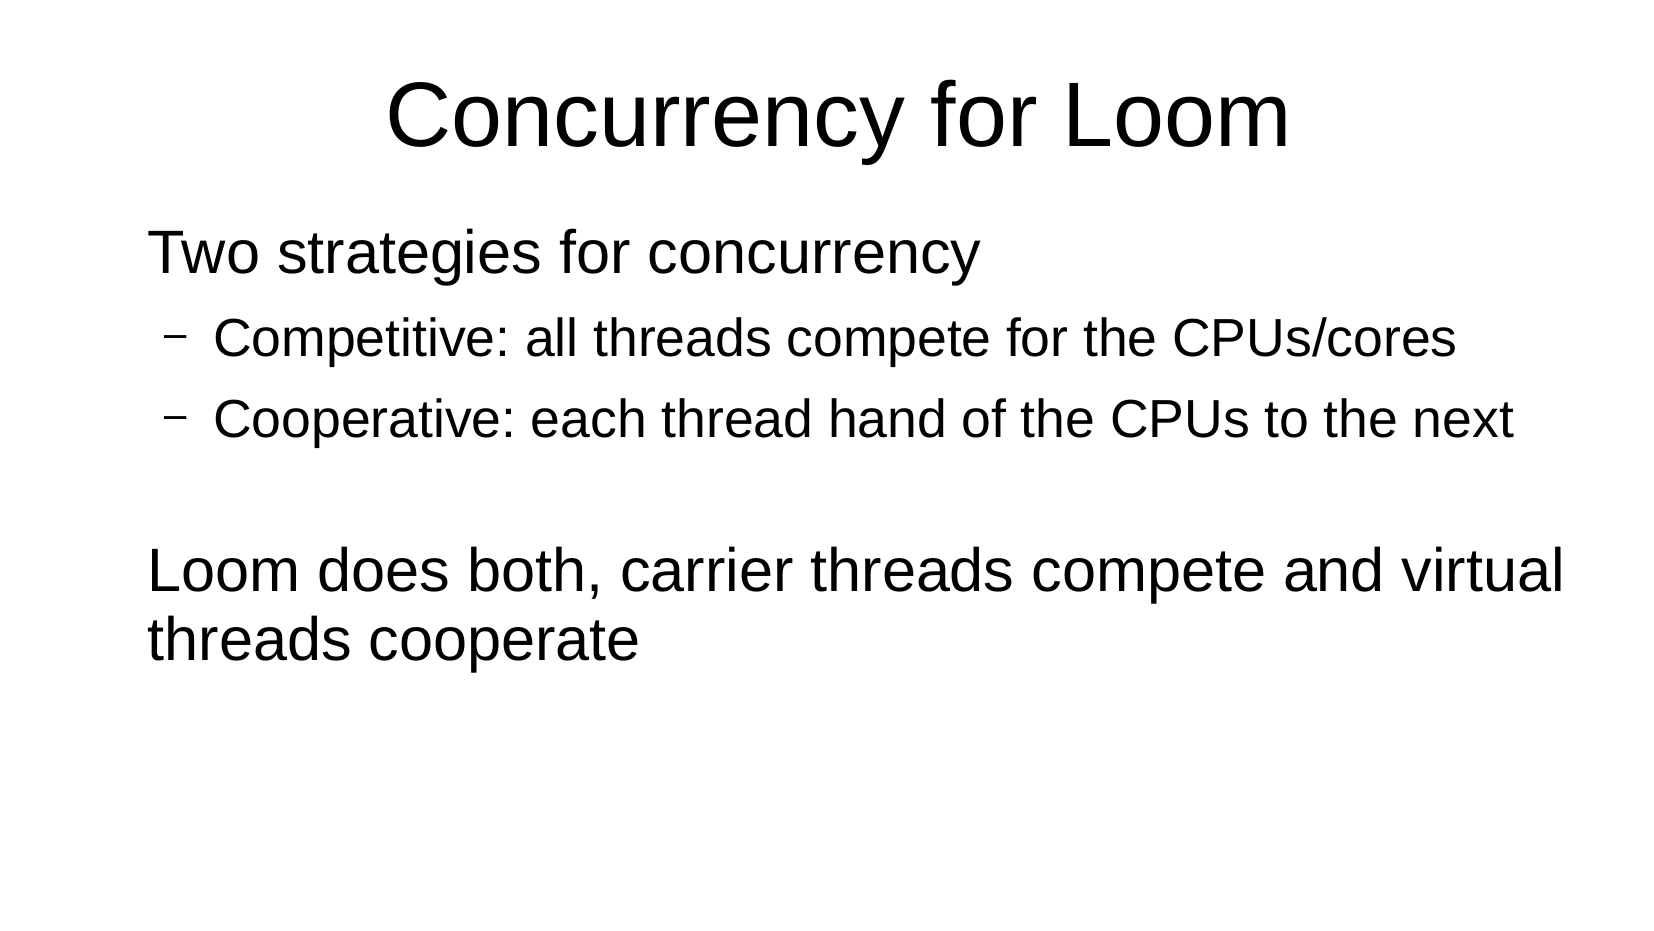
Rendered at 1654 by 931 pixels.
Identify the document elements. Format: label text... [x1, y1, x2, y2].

list Two strategies for concurrency Competitive: all threads compete for the CPUs/cores Cooperative: each thread hand of the CPUs to the next Loom does both, carrier threads compete and virtual threads cooperate [82, 217, 1571, 758]
title Concurrency for Loom [82, 37, 1571, 193]
